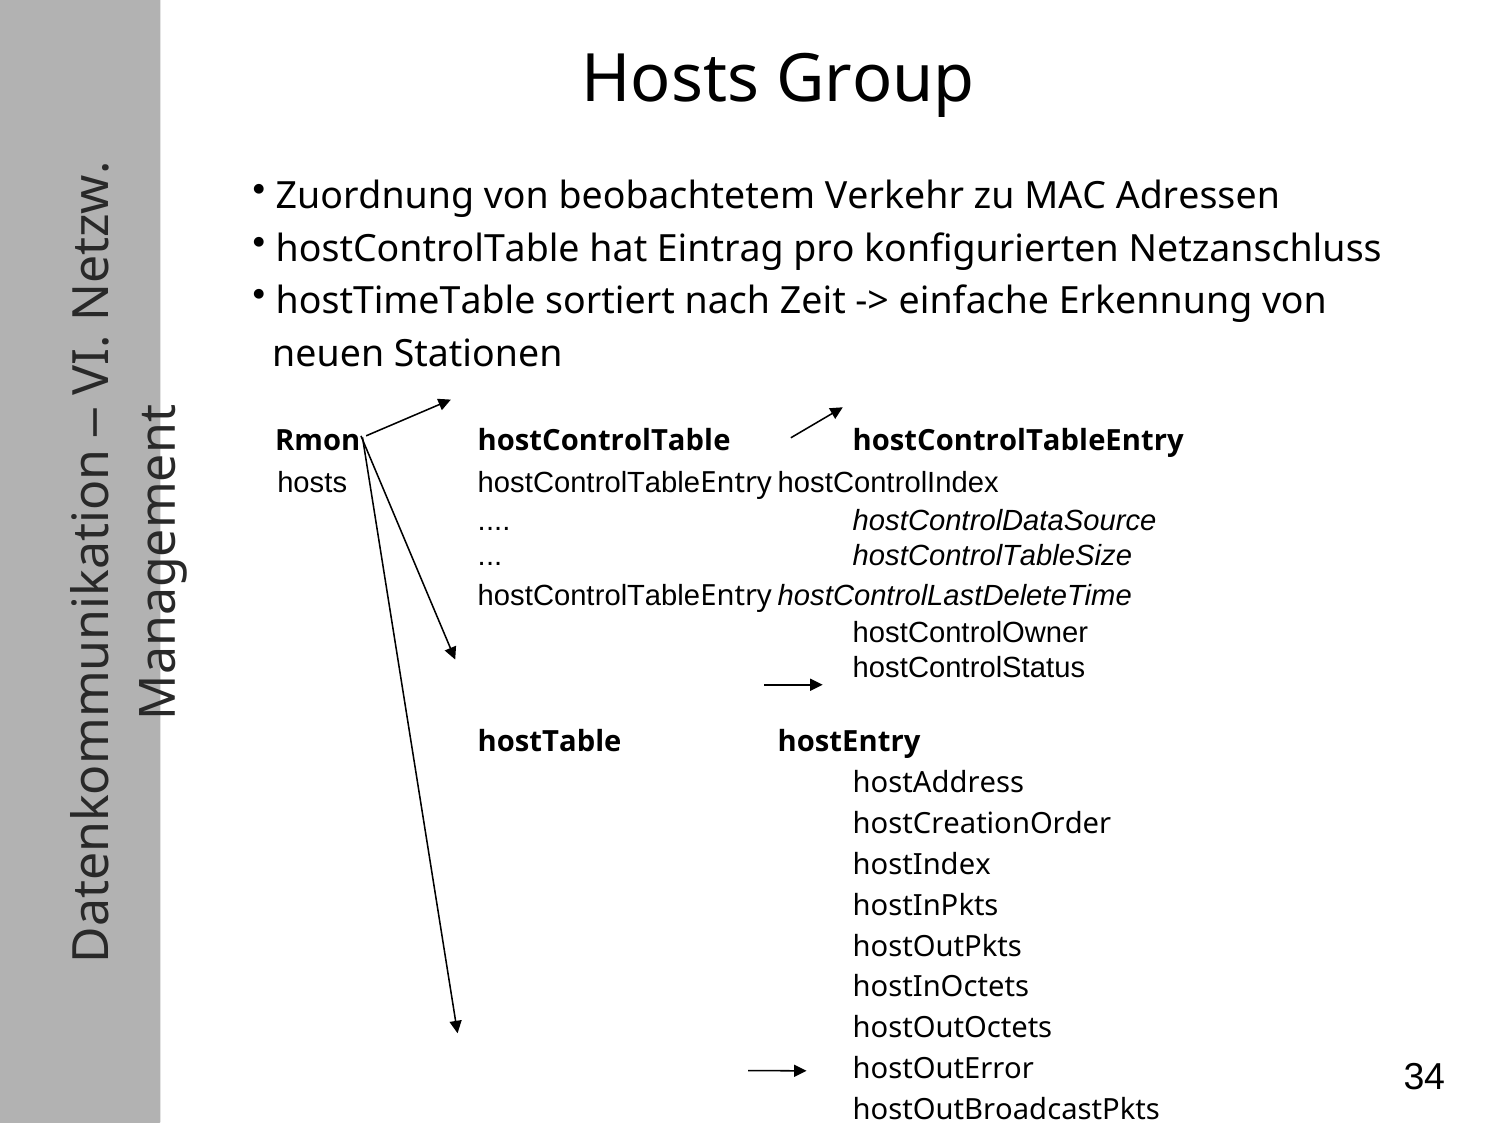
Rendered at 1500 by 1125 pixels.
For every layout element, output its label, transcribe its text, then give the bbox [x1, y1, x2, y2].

text_box [0, 0, 160, 1123]
text_box <number> [1403, 1056, 1479, 1106]
text_box Datenkommunikation – VI. Netzw. Management [47, 1, 178, 1124]
text_box Hosts Group [576, 27, 981, 123]
text_box Zuordnung von beobachtetem Verkehr zu MAC Adressen hostControlTable hat Eintrag pro konfigurierten Netzanschluss hostTimeTable sortiert nach Zeit -> einfache Erkennung von neuen Stationen Rmon hostControlTable hostControlTableEntry hosts hostControlTableEntry hostControlIndex .... hostControlDataSource ... hostControlTableSize hostControlTableEntry hostControlLastDeleteTime hostControlOwner hostControlStatus hostTable hostEntry hostAddress hostCreationOrder hostIndex hostInPkts hostOutPkts hostInOctets hostOutOctets hostOutError hostOutBroadcastPkts hostOutMulticastPkts hostTimeTable hostTimeEntry [237, 160, 1475, 1125]
